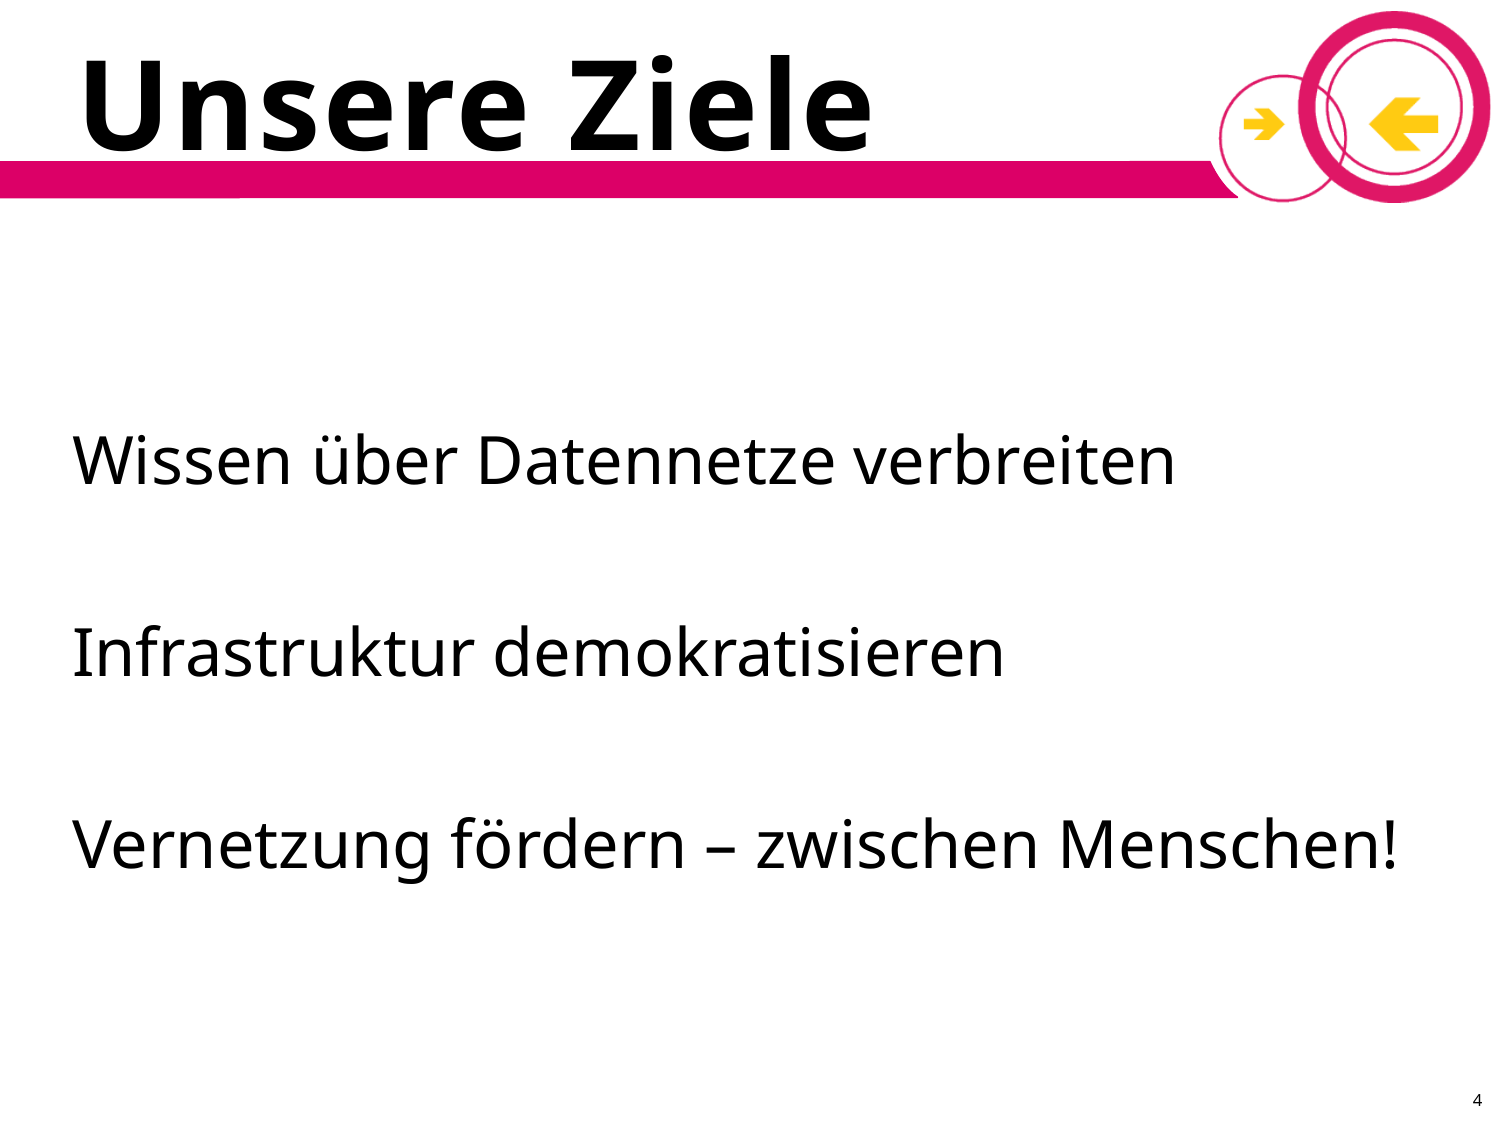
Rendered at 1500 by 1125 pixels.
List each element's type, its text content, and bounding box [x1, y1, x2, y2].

slide_number <Foliennummer> [1202, 1077, 1483, 1125]
picture [1218, 11, 1491, 203]
title Unsere Ziele [76, 40, 1060, 161]
list Wissen über Datennetze verbreiten Infrastruktur demokratisieren Vernetzung fördern – zwischen Menschen! [53, 314, 1447, 1059]
